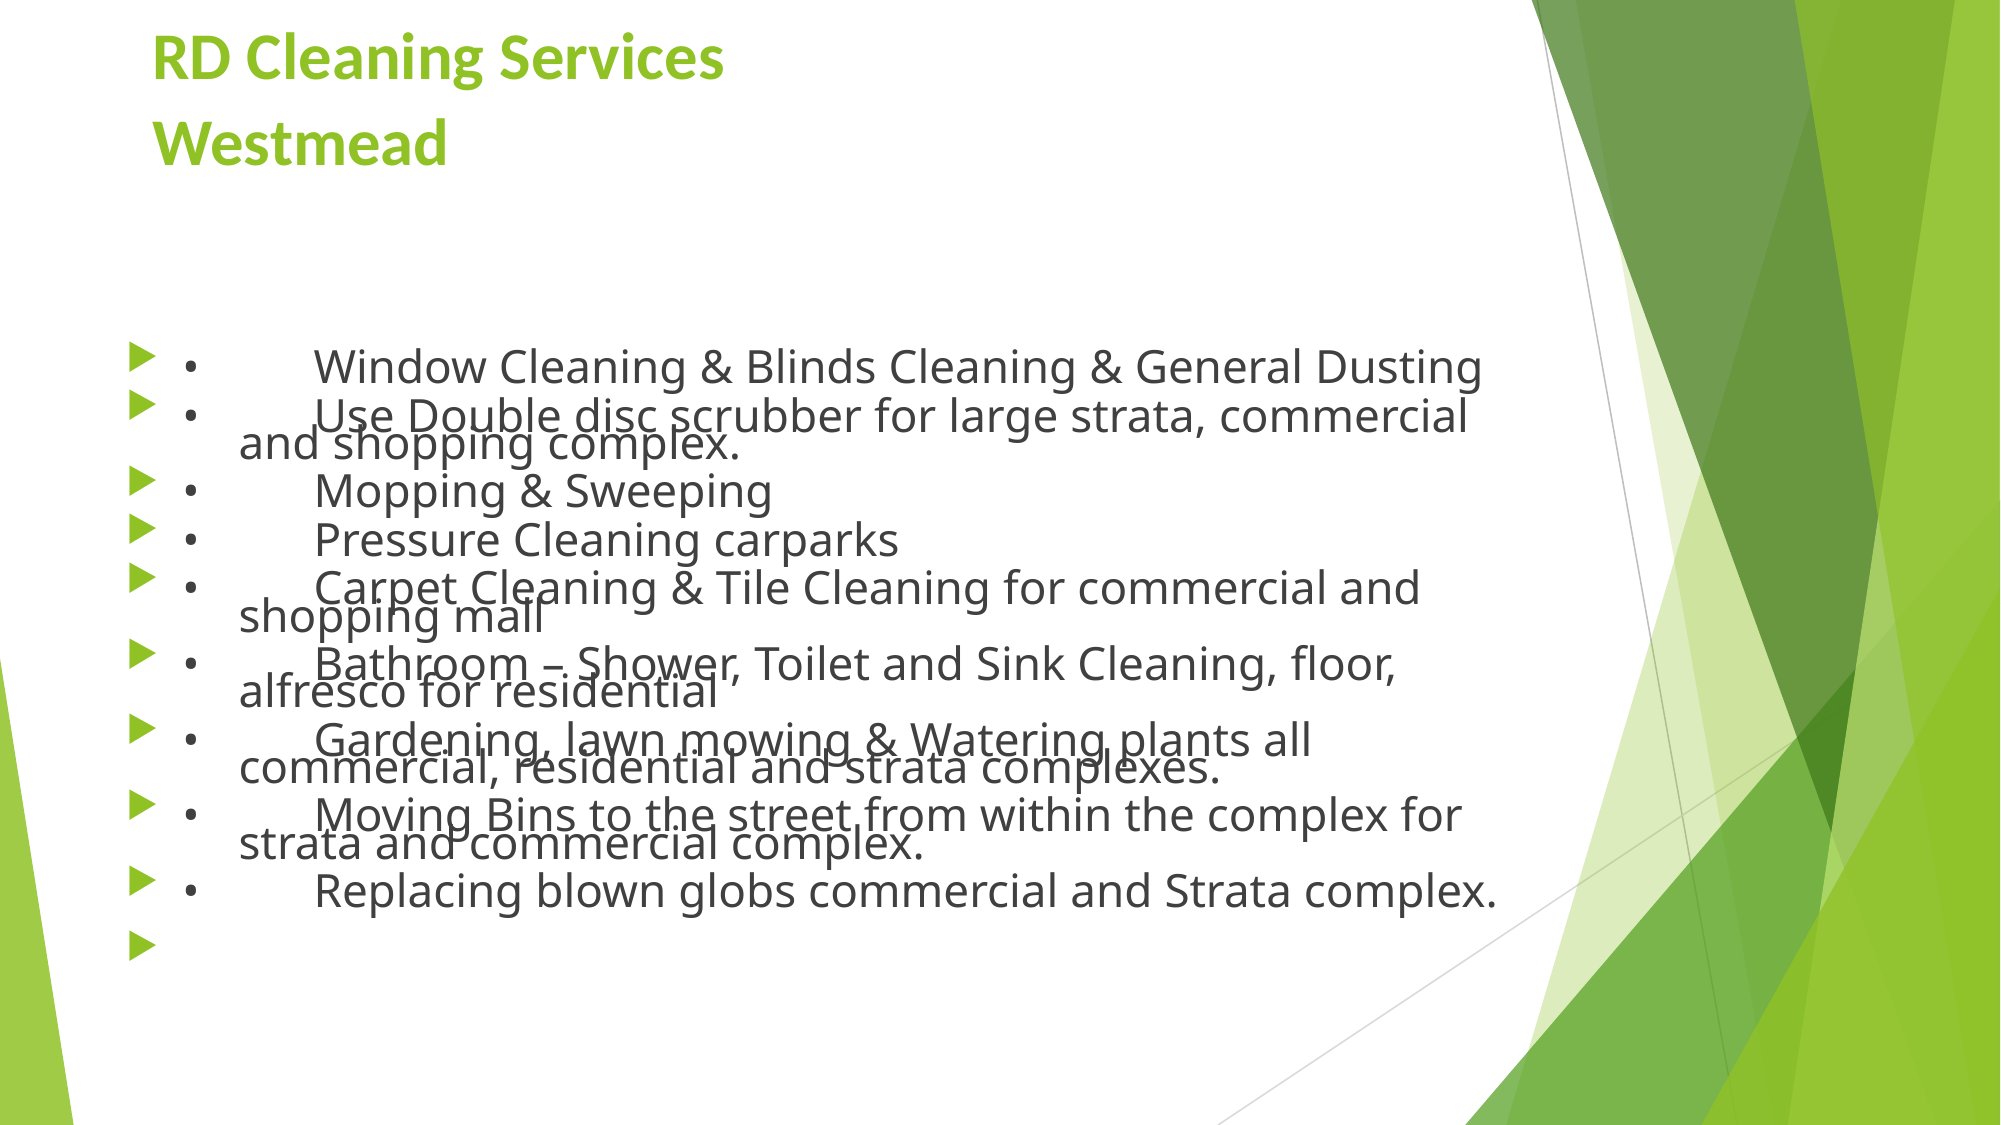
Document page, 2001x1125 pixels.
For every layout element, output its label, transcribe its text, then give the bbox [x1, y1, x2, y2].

list • Window Cleaning & Blinds Cleaning & General Dusting • Use Double disc scrubber for large strata, commercial and shopping complex. • Mopping & Sweeping • Pressure Cleaning carparks • Carpet Cleaning & Tile Cleaning for commercial and shopping mall • Bathroom – Shower, Toilet and Sink Cleaning, floor, alfresco for residential • Gardening, lawn mowing & Watering plants all commercial, residential and strata complexes. • Moving Bins to the street from within the complex for strata and commercial complex. • Replacing blown globs commercial and Strata complex. [111, 354, 1522, 992]
title RD Cleaning Services Westmead [137, 0, 1863, 278]
